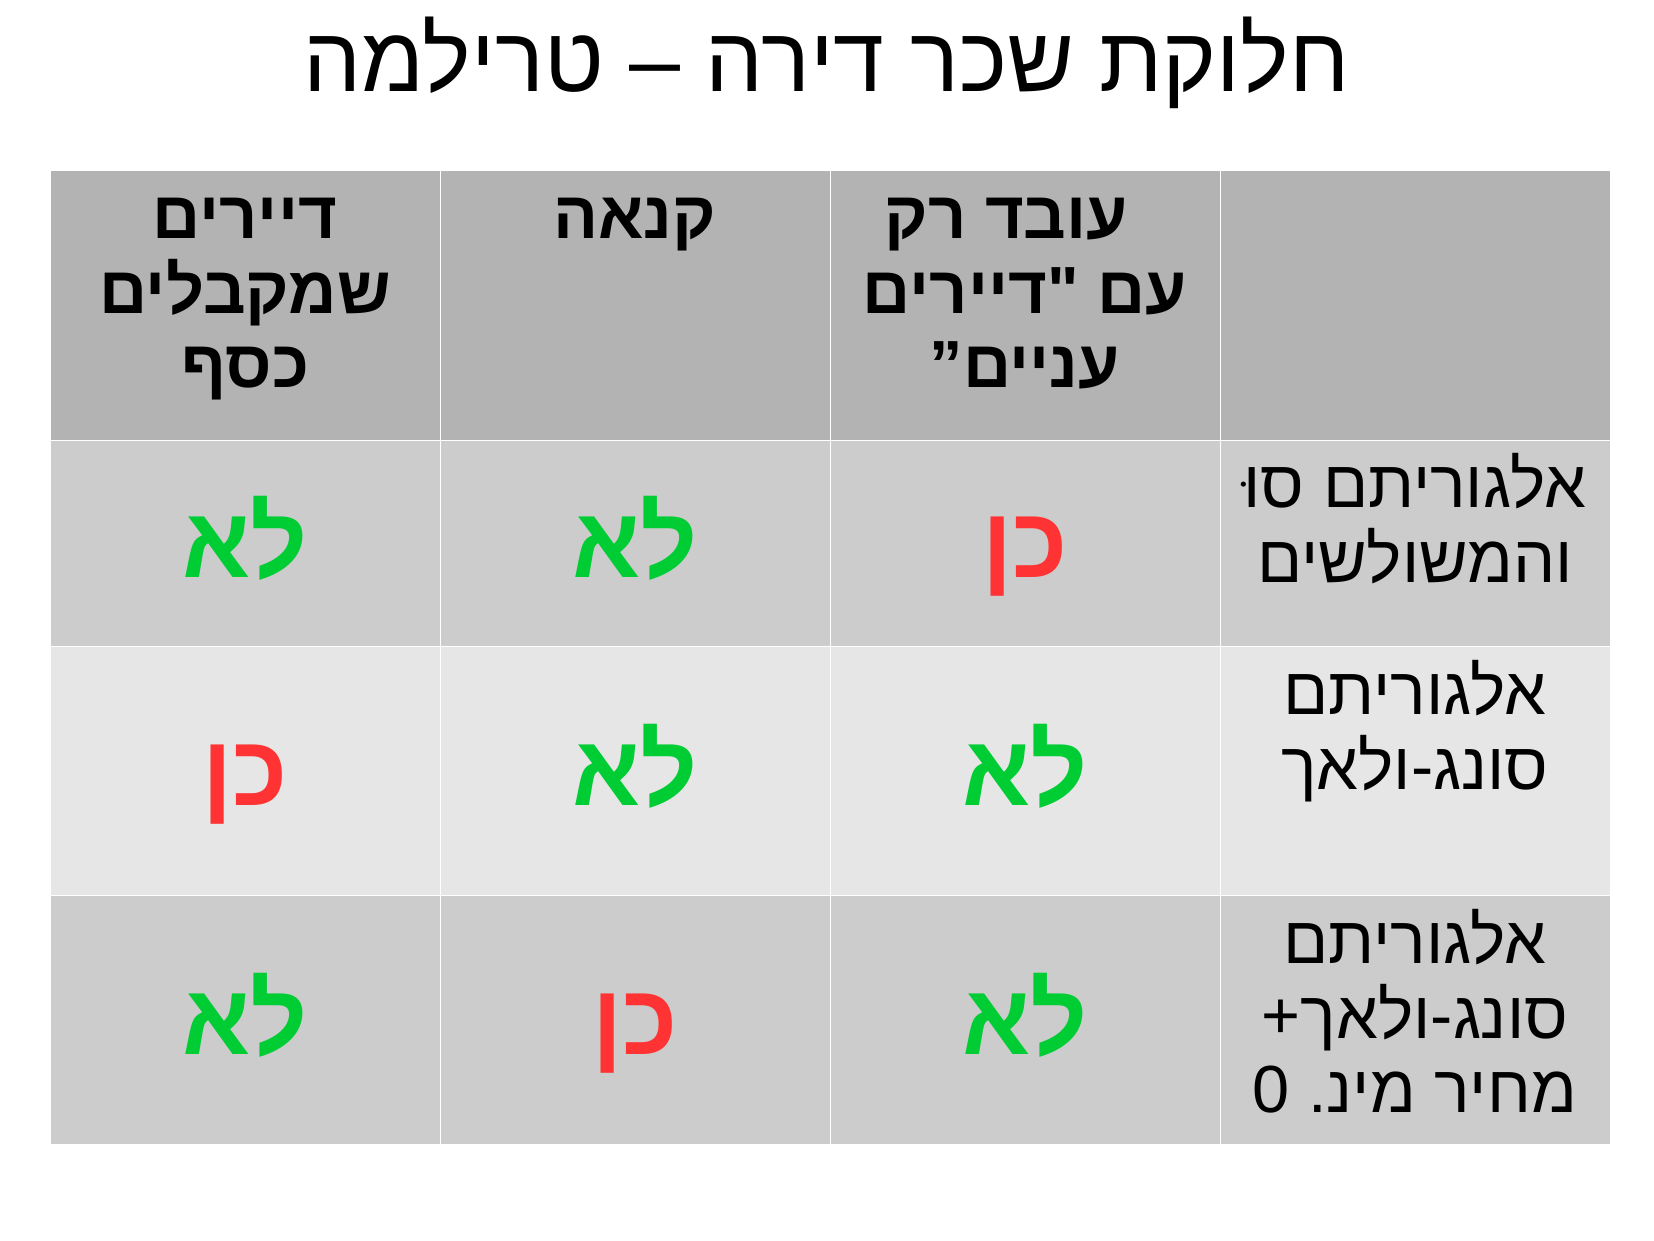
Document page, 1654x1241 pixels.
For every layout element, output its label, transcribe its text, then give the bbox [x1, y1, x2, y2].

table_header קנאה [441, 171, 830, 440]
table_header דיירים שמקבלים כסף [51, 171, 440, 440]
table_cell אלגוריתם סונג-ולאך+ מחיר מינ. 0 [1221, 896, 1610, 1144]
table_cell כן [441, 896, 830, 1144]
table_cell לא [441, 441, 830, 646]
table_cell לא [441, 647, 830, 895]
table_cell אלגוריתם סונג-ולאך [1221, 647, 1610, 895]
table_cell אלגוריתם סוּ והמשולשים [1221, 441, 1610, 646]
table_header [1221, 171, 1610, 440]
table_cell לא [51, 441, 440, 646]
table_header עובד רק עם "דיירים עניים” [831, 171, 1220, 440]
table_cell לא [831, 896, 1220, 1144]
table_cell כן [51, 647, 440, 895]
title חלוקת שכר דירה – טרילמה [0, 0, 1654, 136]
table_cell לא [831, 647, 1220, 895]
table_cell כן [831, 441, 1220, 646]
table_cell לא [51, 896, 440, 1144]
